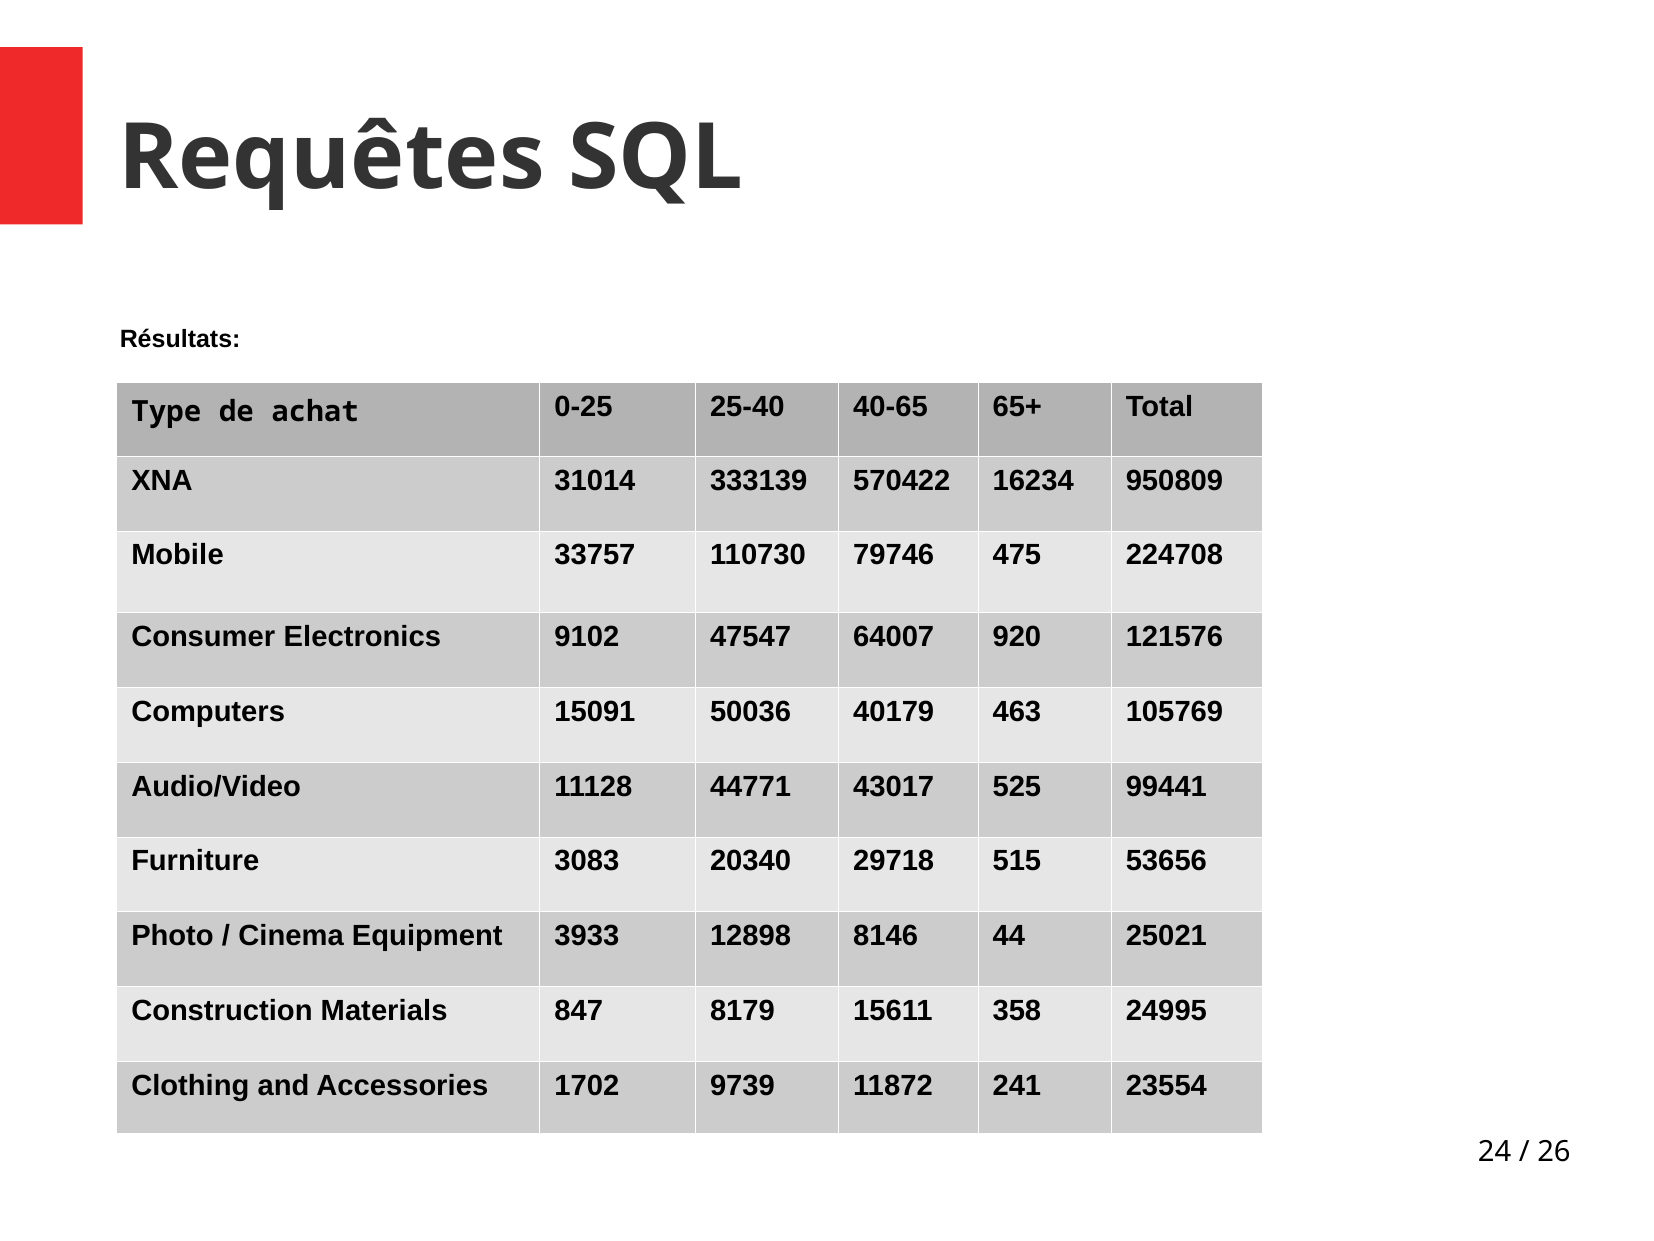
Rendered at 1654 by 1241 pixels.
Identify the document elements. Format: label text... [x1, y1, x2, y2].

table_header 65+ [979, 383, 1111, 456]
table_cell Audio/Video [117, 763, 539, 837]
table_cell Furniture [117, 838, 539, 911]
table_cell 29718 [839, 838, 978, 911]
table_cell 15091 [540, 688, 695, 762]
table_cell 15611 [839, 987, 978, 1061]
table_cell 121576 [1112, 613, 1262, 687]
table_cell 8179 [696, 987, 838, 1061]
table_cell 8146 [839, 912, 978, 986]
table_cell 23554 [1112, 1062, 1262, 1133]
table_cell 475 [979, 532, 1111, 612]
table_header 25-40 [696, 383, 838, 456]
table_cell 47547 [696, 613, 838, 687]
table_cell 79746 [839, 532, 978, 612]
table_cell 1702 [540, 1062, 695, 1133]
table_cell 12898 [696, 912, 838, 986]
table_cell 515 [979, 838, 1111, 911]
table_cell 44771 [696, 763, 838, 837]
table_cell 333139 [696, 457, 838, 531]
table_cell Consumer Electronics [117, 613, 539, 687]
table_header Type de achat [117, 383, 539, 456]
table_cell 53656 [1112, 838, 1262, 911]
table_cell 16234 [979, 457, 1111, 531]
text_box Résultats: [105, 317, 256, 361]
table_cell 64007 [839, 613, 978, 687]
table_cell 463 [979, 688, 1111, 762]
table_cell Construction Materials [117, 987, 539, 1061]
table_cell 25021 [1112, 912, 1262, 986]
table_cell 31014 [540, 457, 695, 531]
table_cell 847 [540, 987, 695, 1061]
table_cell 3083 [540, 838, 695, 911]
table_cell 9102 [540, 613, 695, 687]
table_cell Computers [117, 688, 539, 762]
table_cell 105769 [1112, 688, 1262, 762]
table_cell 43017 [839, 763, 978, 837]
table_cell 920 [979, 613, 1111, 687]
table_header Total [1112, 383, 1262, 456]
table_cell 11128 [540, 763, 695, 837]
table_cell 99441 [1112, 763, 1262, 837]
table_cell 24995 [1112, 987, 1262, 1061]
table_cell 241 [979, 1062, 1111, 1133]
table_cell 3933 [540, 912, 695, 986]
table_cell 110730 [696, 532, 838, 612]
table_cell Mobile [117, 532, 539, 612]
table_cell 950809 [1112, 457, 1262, 531]
table_cell Photo / Cinema Equipment [117, 912, 539, 986]
table_cell 9739 [696, 1062, 838, 1133]
table_header 0-25 [540, 383, 695, 456]
table_cell Clothing and Accessories [117, 1062, 539, 1133]
title Requêtes SQL [118, 49, 1571, 257]
table_cell XNA [117, 457, 539, 531]
table_cell 40179 [839, 688, 978, 762]
table_cell 525 [979, 763, 1111, 837]
table_cell 570422 [839, 457, 978, 531]
table_header 40-65 [839, 383, 978, 456]
table_cell 33757 [540, 532, 695, 612]
table_cell 358 [979, 987, 1111, 1061]
table_cell 224708 [1112, 532, 1262, 612]
table_cell 44 [979, 912, 1111, 986]
table_cell 20340 [696, 838, 838, 911]
table_cell 50036 [696, 688, 838, 762]
table_cell 11872 [839, 1062, 978, 1133]
